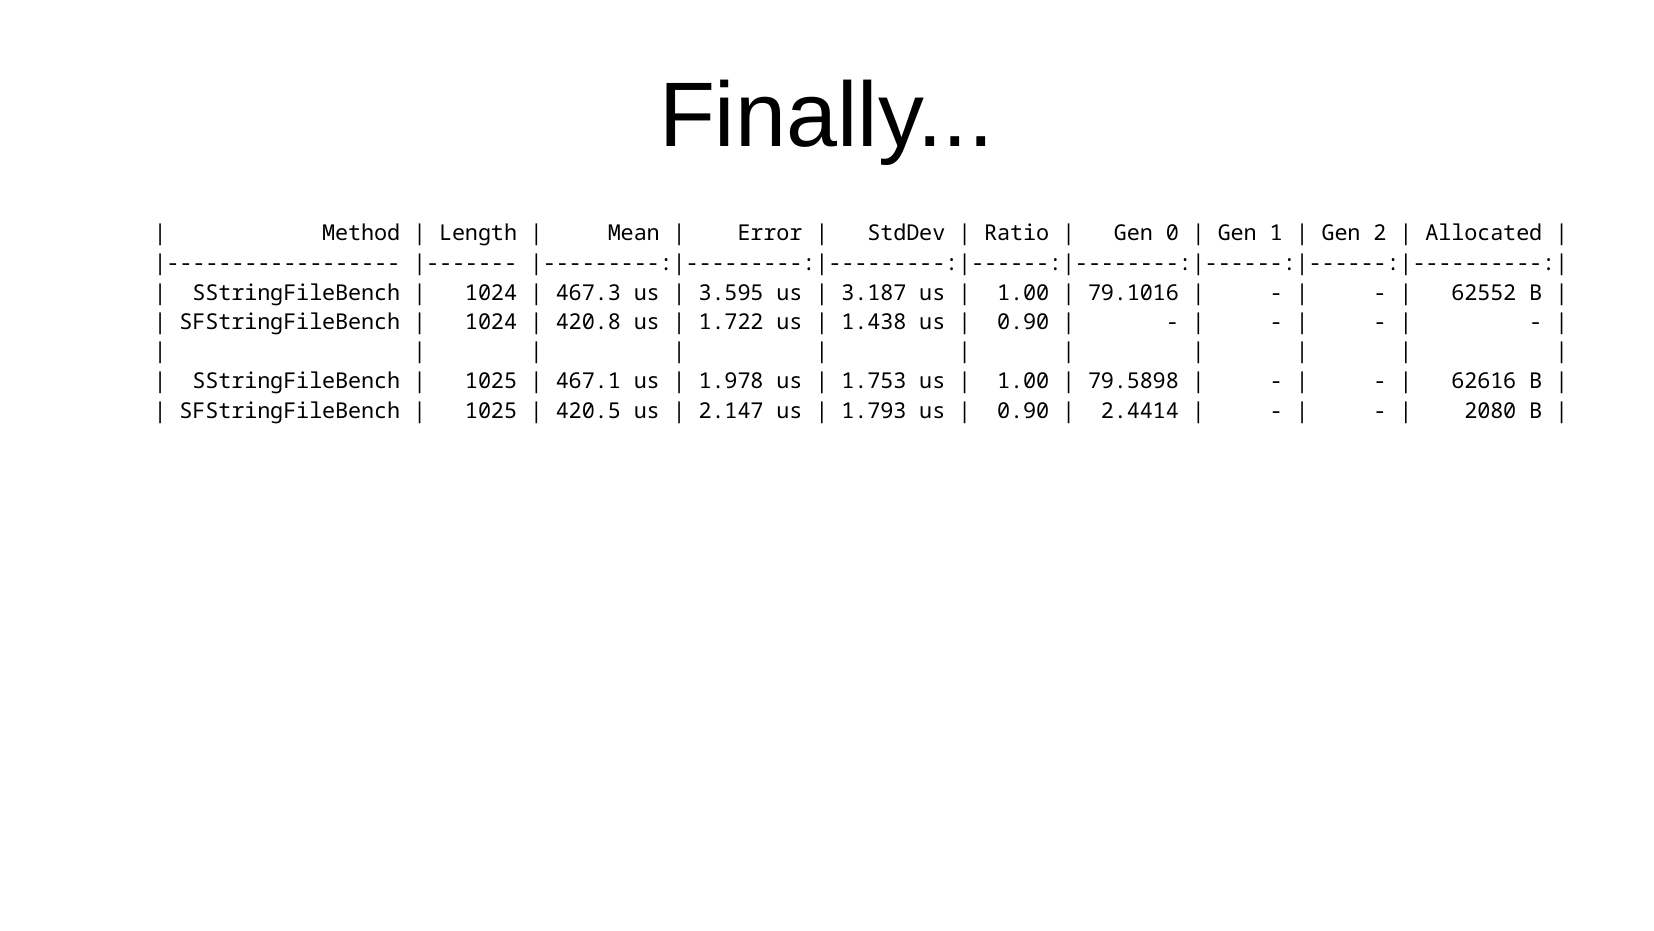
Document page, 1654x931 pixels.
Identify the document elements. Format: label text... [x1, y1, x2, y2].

list | Method | Length | Mean | Error | StdDev | Ratio | Gen 0 | Gen 1 | Gen 2 | Allocated | |------------------ |------- |---------:|---------:|---------:|------:|--------:|------:|------:|----------:| | SStringFileBench | 1024 | 467.3 us | 3.595 us | 3.187 us | 1.00 | 79.1016 | - | - | 62552 B | | SFStringFileBench | 1024 | 420.8 us | 1.722 us | 1.438 us | 0.90 | - | - | - | - | | | | | | | | | | | | | SStringFileBench | 1025 | 467.1 us | 1.978 us | 1.753 us | 1.00 | 79.5898 | - | - | 62616 B | | SFStringFileBench | 1025 | 420.5 us | 2.147 us | 1.793 us | 0.90 | 2.4414 | - | - | 2080 B | [82, 217, 1571, 758]
title Finally... [82, 37, 1571, 193]
